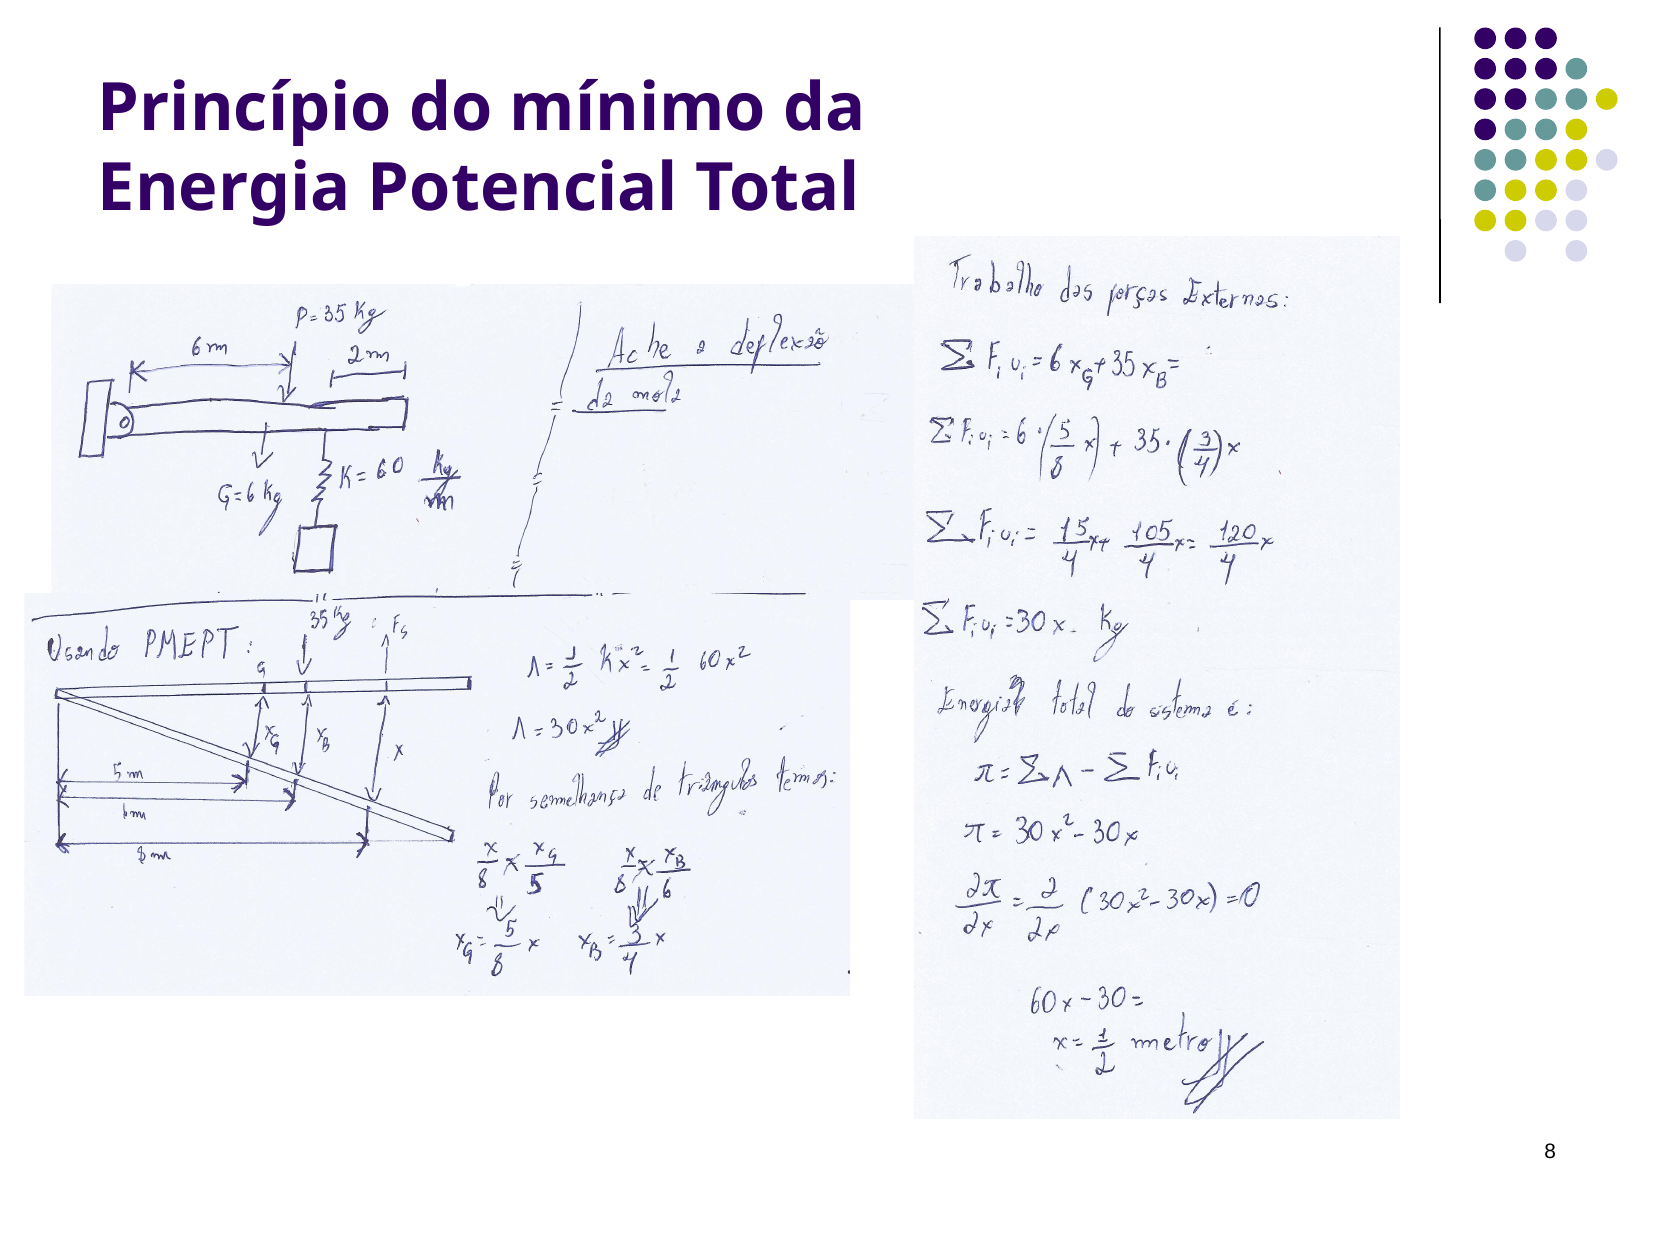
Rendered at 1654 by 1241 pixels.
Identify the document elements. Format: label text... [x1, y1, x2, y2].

slide_number <número> [1185, 1129, 1571, 1213]
picture [24, 236, 1400, 1119]
title Princípio do mínimo da Energia Potencial Total [82, 52, 1447, 232]
